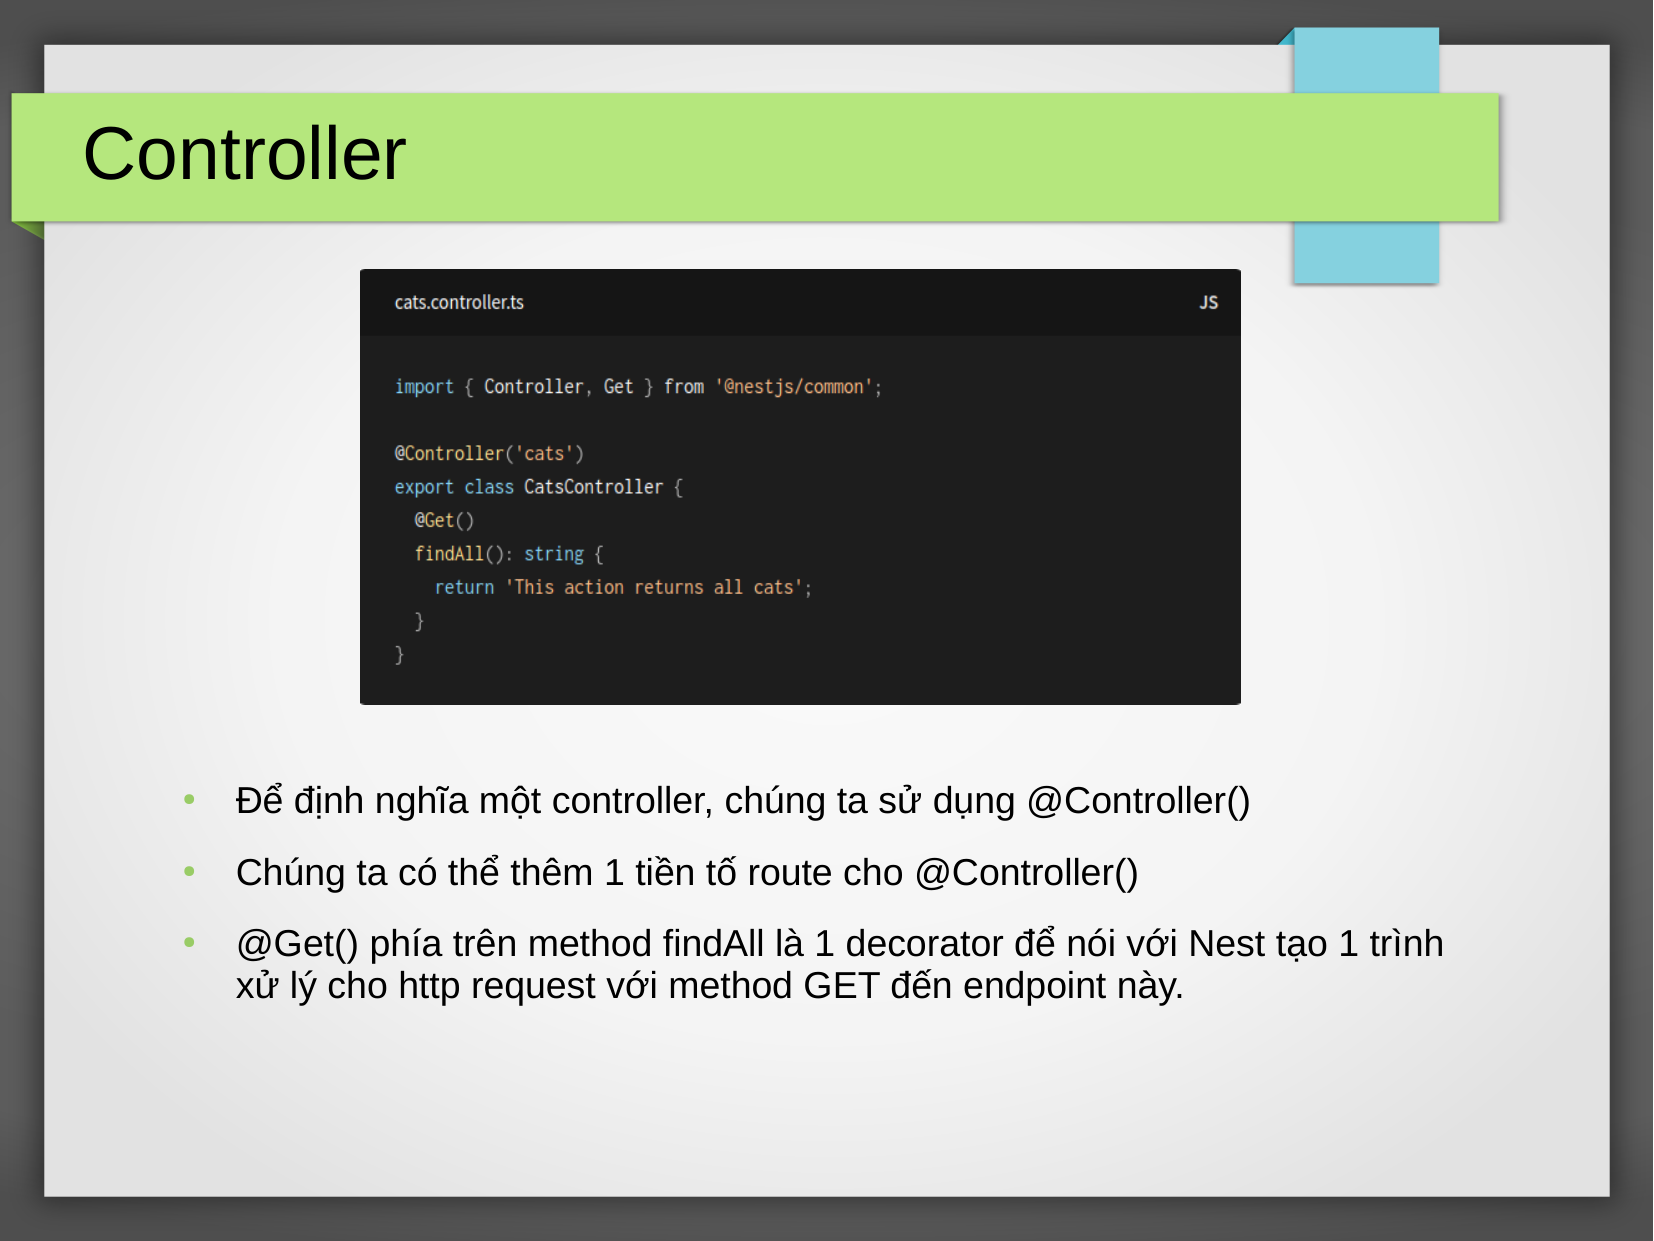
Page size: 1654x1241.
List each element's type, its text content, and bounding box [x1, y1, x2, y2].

picture [0, 0, 1653, 1241]
list Để định nghĩa một controller, chúng ta sử dụng @Controller() Chúng ta có thể thêm 1 tiền tố route cho @Controller() @Get() phía trên method findAll là 1 decorator để nói với Nest tạo 1 trình xử lý cho http request với method GET đến endpoint này. [165, 780, 1471, 1126]
title Controller [82, 94, 1264, 213]
